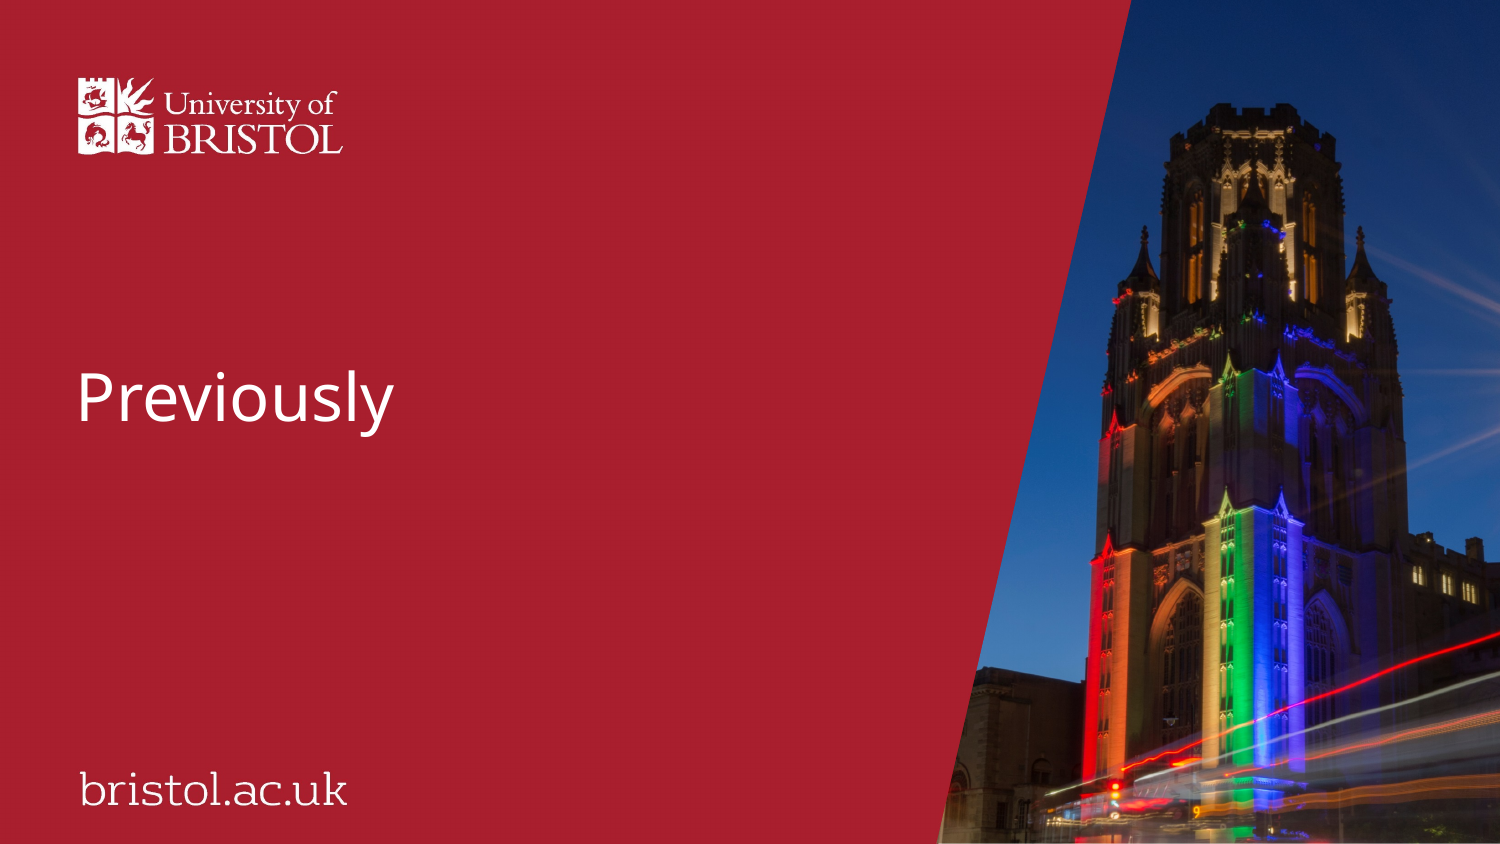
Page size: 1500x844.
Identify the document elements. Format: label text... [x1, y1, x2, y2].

title Previously [60, 262, 924, 443]
